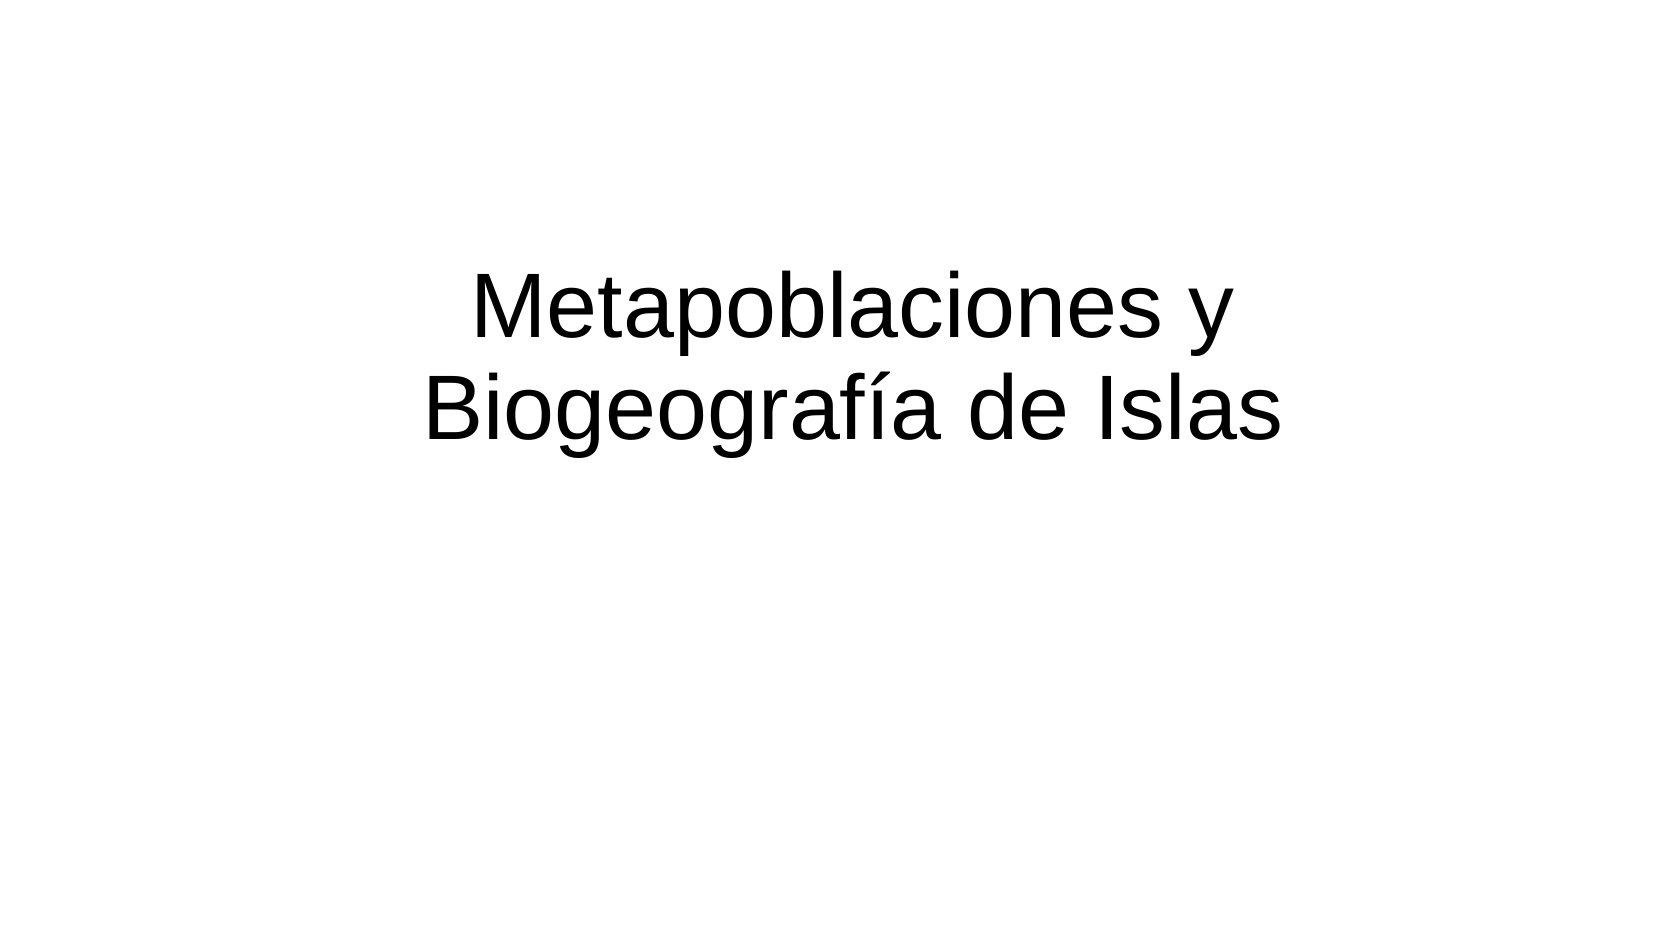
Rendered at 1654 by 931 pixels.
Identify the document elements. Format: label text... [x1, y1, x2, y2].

title Metapoblaciones y Biogeografía de Islas [259, 254, 1447, 460]
